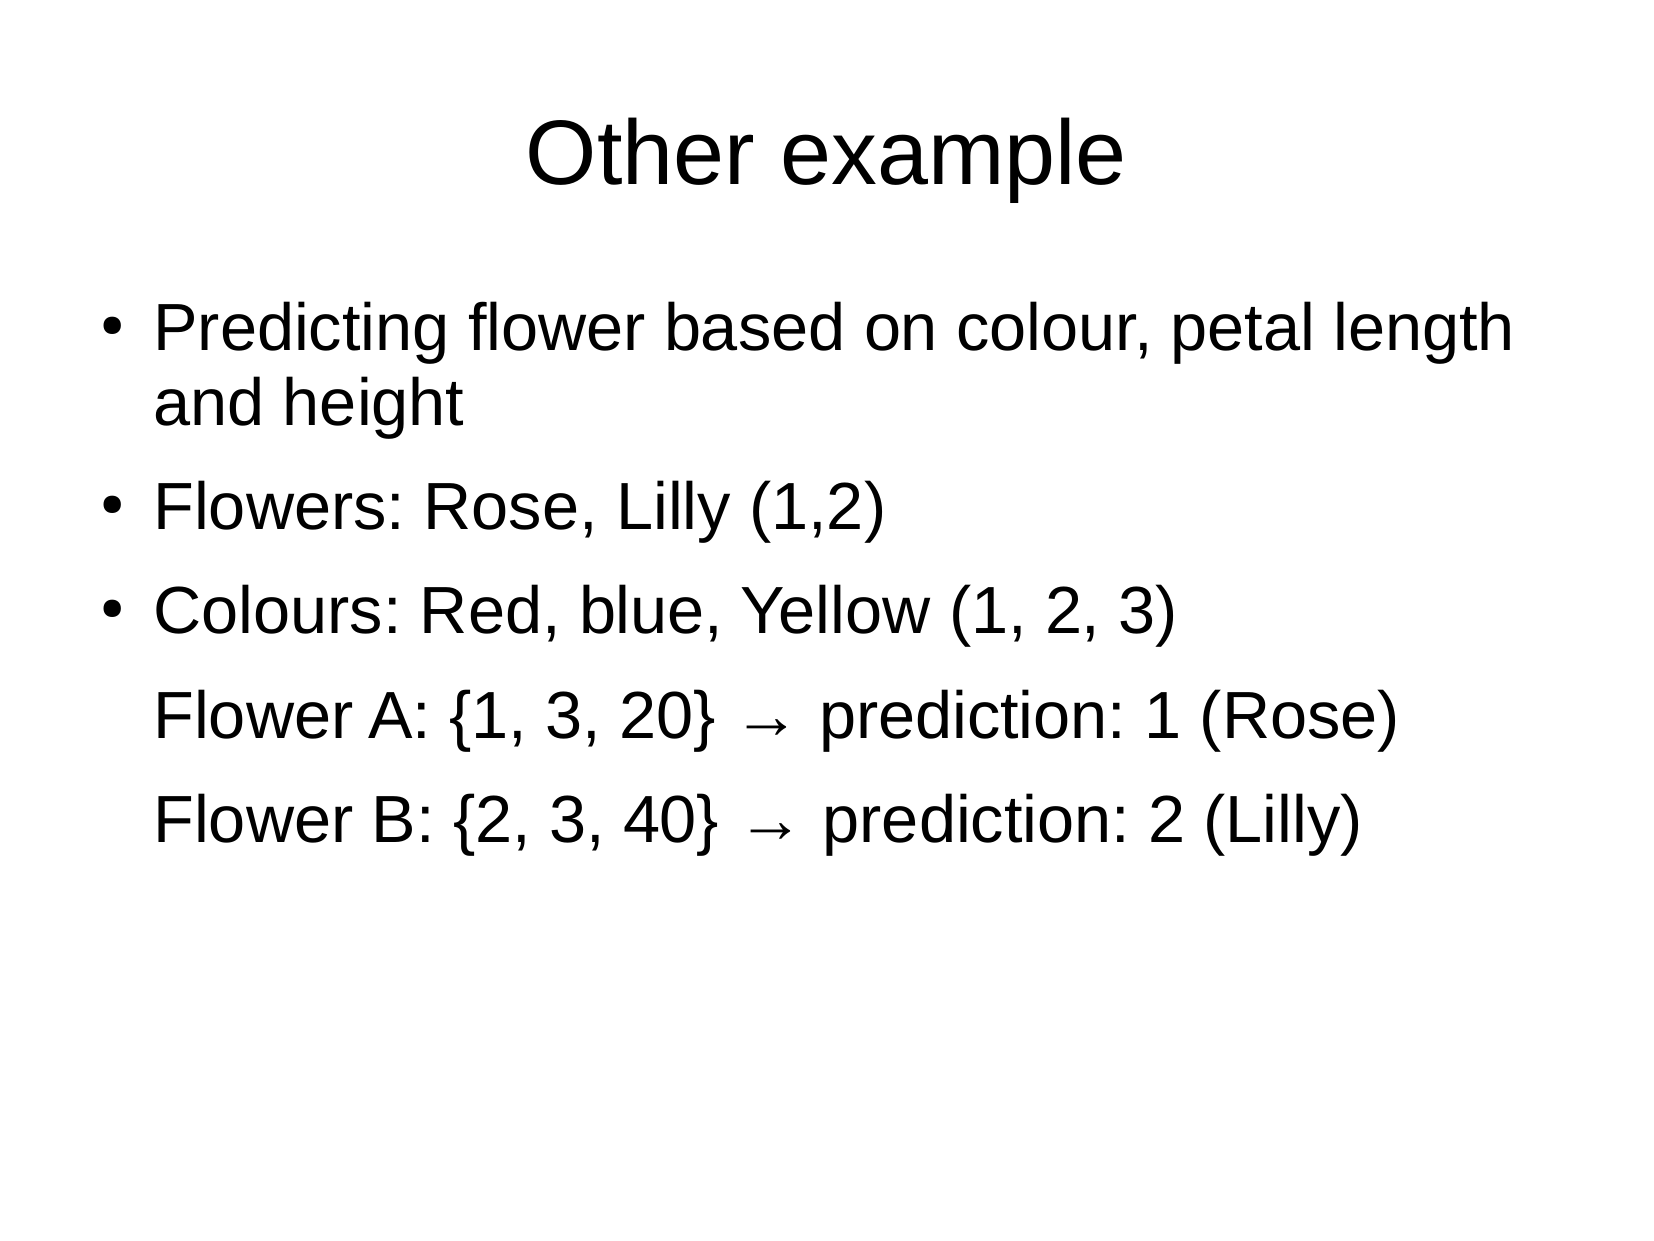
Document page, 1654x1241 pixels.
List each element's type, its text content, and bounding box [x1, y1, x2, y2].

title Other example [82, 49, 1571, 257]
list Predicting flower based on colour, petal length and height Flowers: Rose, Lilly (1,2) Colours: Red, blue, Yellow (1, 2, 3) Flower A: {1, 3, 20} → prediction: 1 (Rose) Flower B: {2, 3, 40} → prediction: 2 (Lilly) [82, 290, 1571, 1010]
